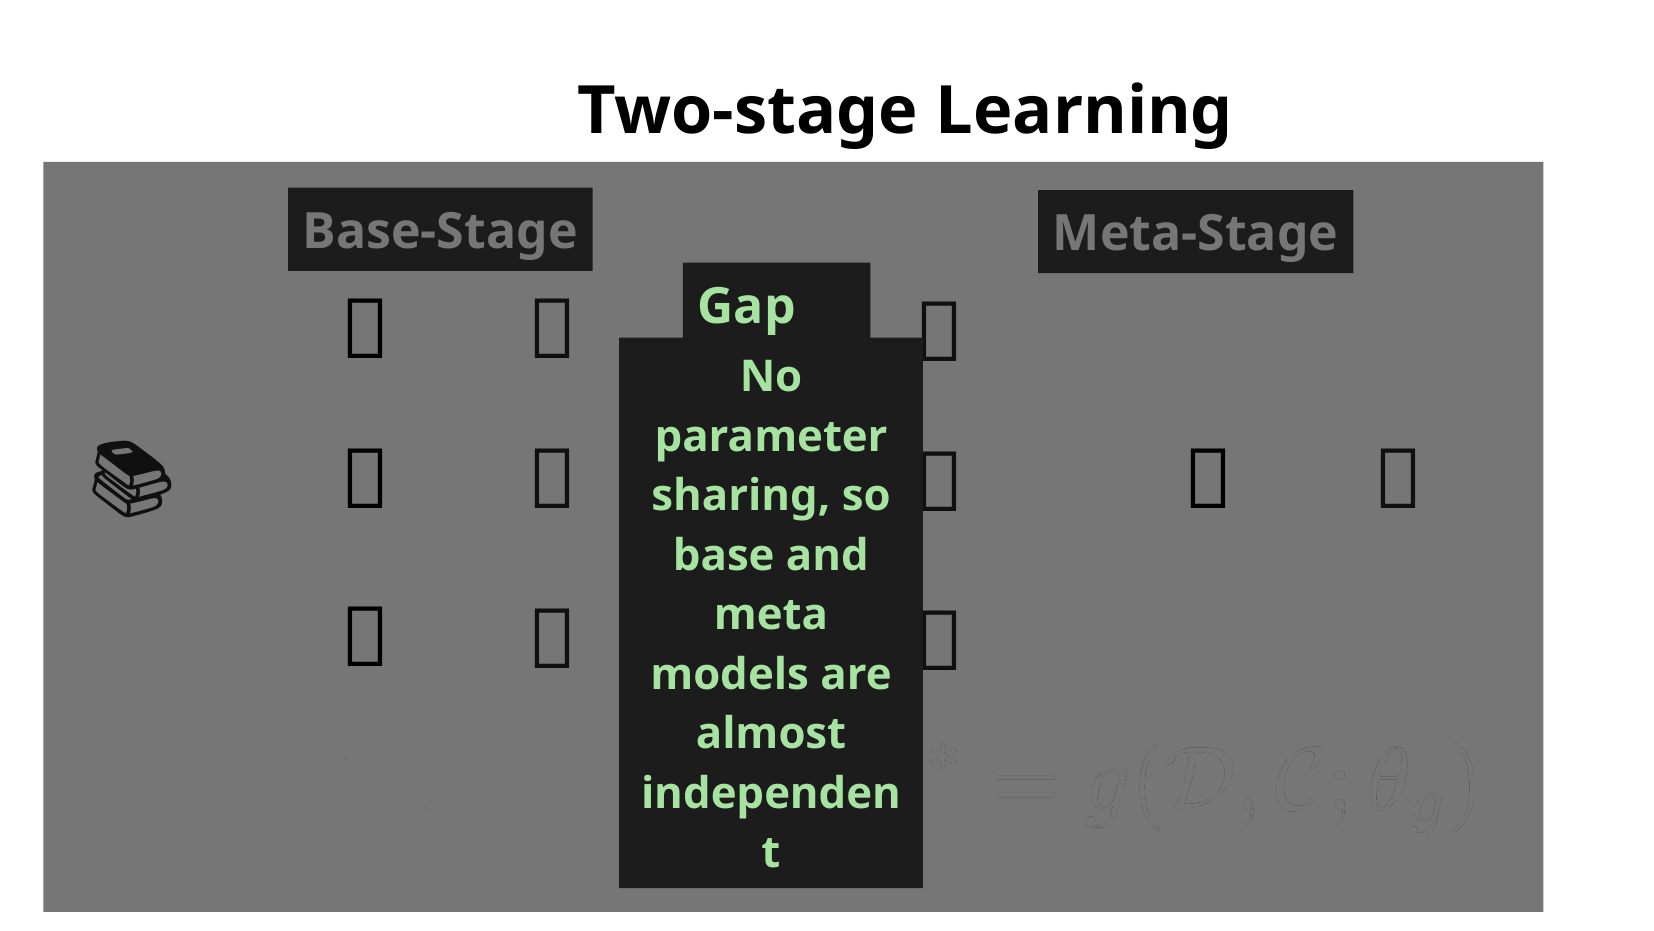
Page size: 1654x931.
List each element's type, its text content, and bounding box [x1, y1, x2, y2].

text_box No parameter sharing, so base and meta models are almost independent [619, 337, 923, 668]
text_box 🤖 [325, 570, 460, 686]
text_box Gap #1 [682, 262, 871, 337]
text_box 🤖 [325, 262, 460, 378]
text_box 🤖 [325, 412, 460, 528]
text_box Two-stage Learning [562, 54, 1189, 151]
text_box 🤖 [1169, 412, 1303, 528]
text_box [43, 161, 1544, 912]
